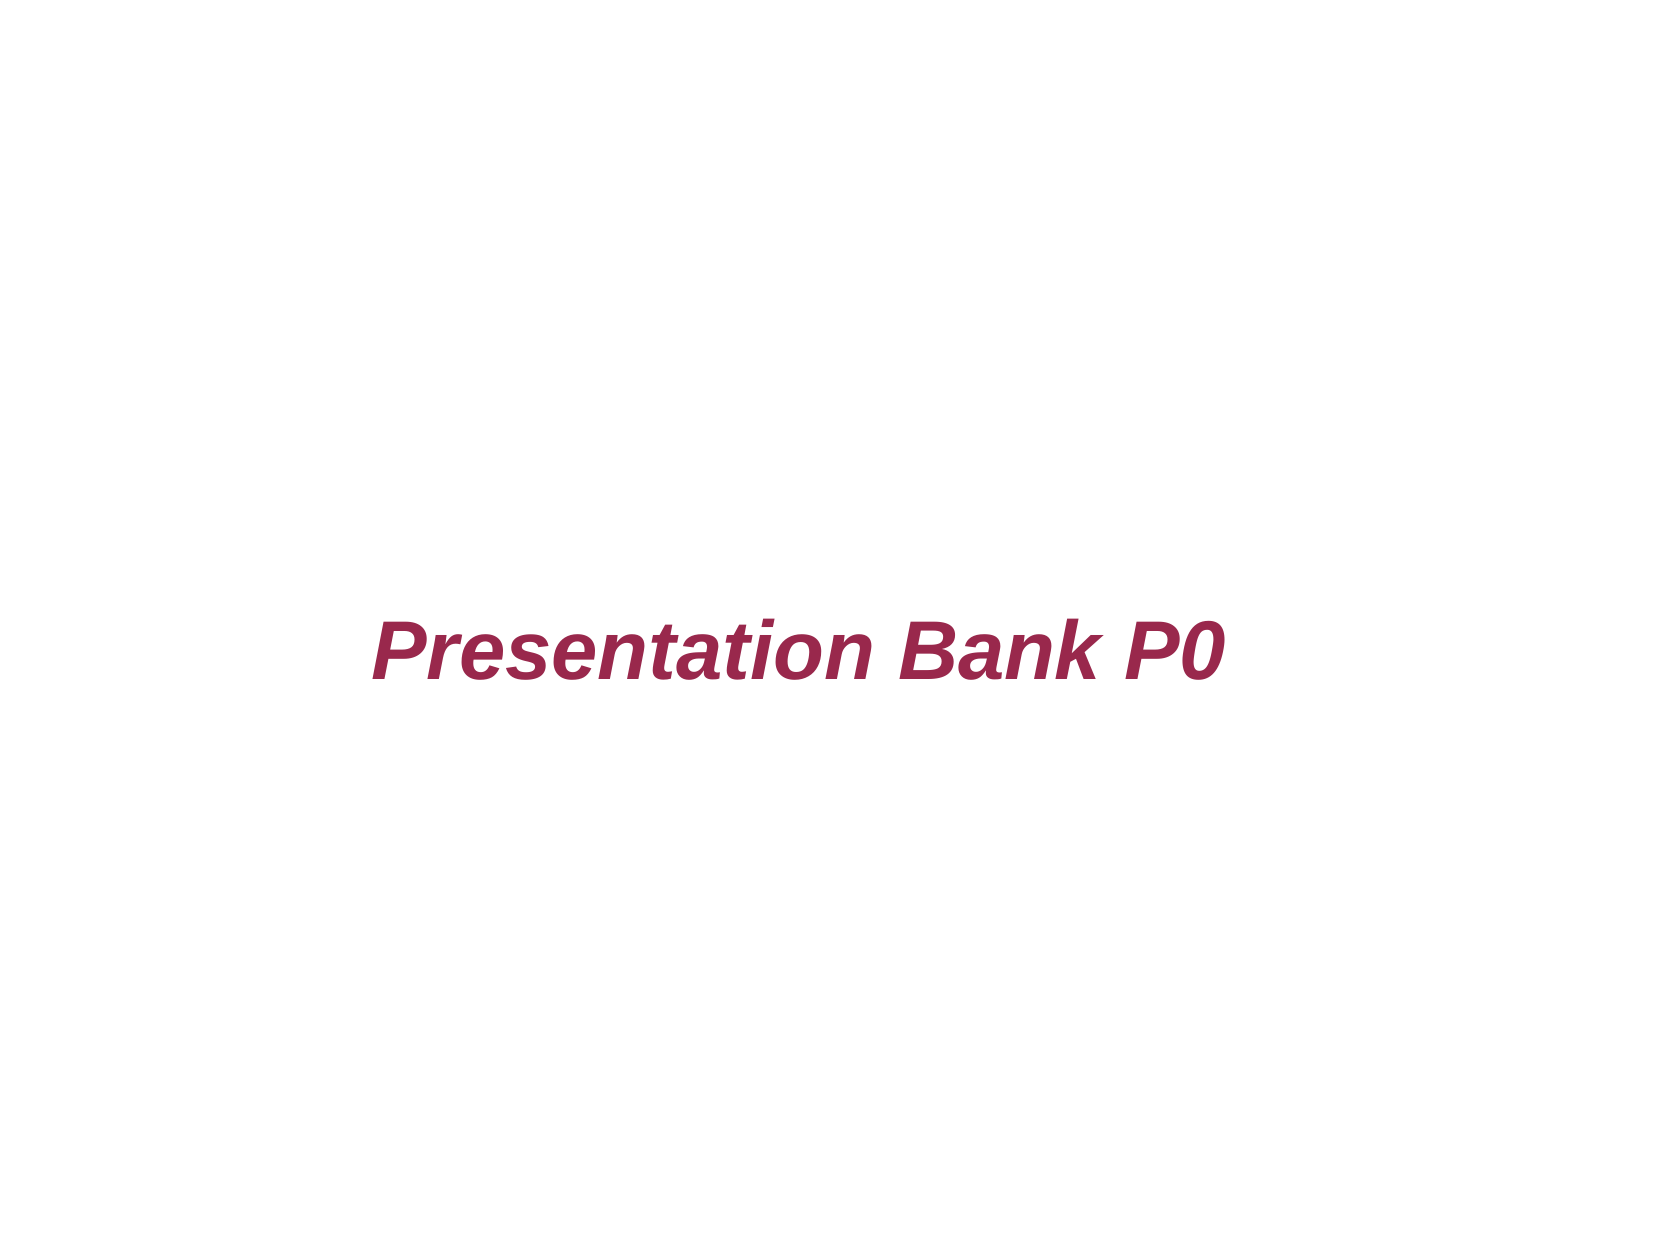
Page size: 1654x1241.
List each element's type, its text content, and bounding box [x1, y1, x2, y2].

title Presentation Bank P0 [105, 567, 1493, 736]
